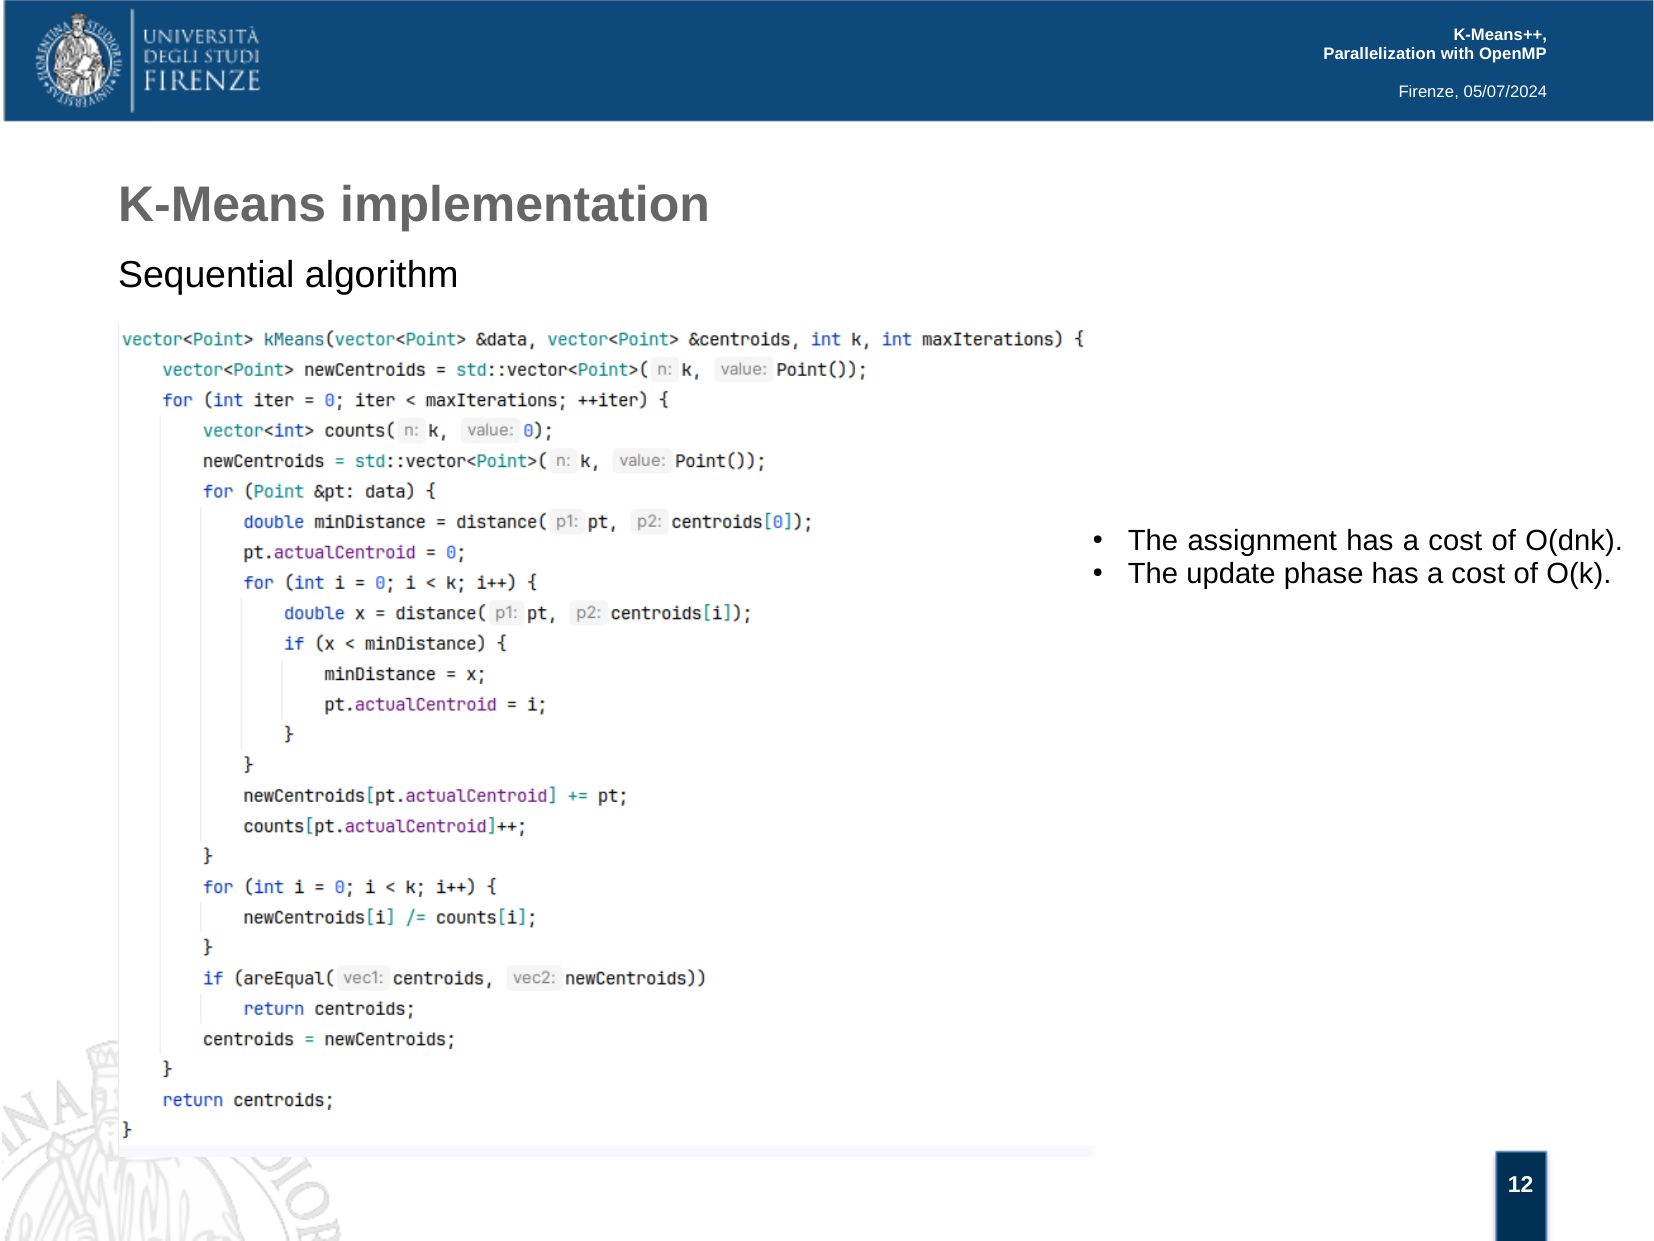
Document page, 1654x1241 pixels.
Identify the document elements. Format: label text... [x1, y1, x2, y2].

text_box K-Means implementation Sequential algorithm [118, 106, 1152, 338]
text_box The assignment has a cost of O(dnk). The update phase has a cost of O(k). [1093, 464, 1625, 650]
text_box K-Means++, Parallelization with OpenMP Firenze, 05/07/2024 [685, 24, 1548, 102]
picture [2, 0, 1654, 1241]
text_box 12 [1505, 1160, 1536, 1208]
